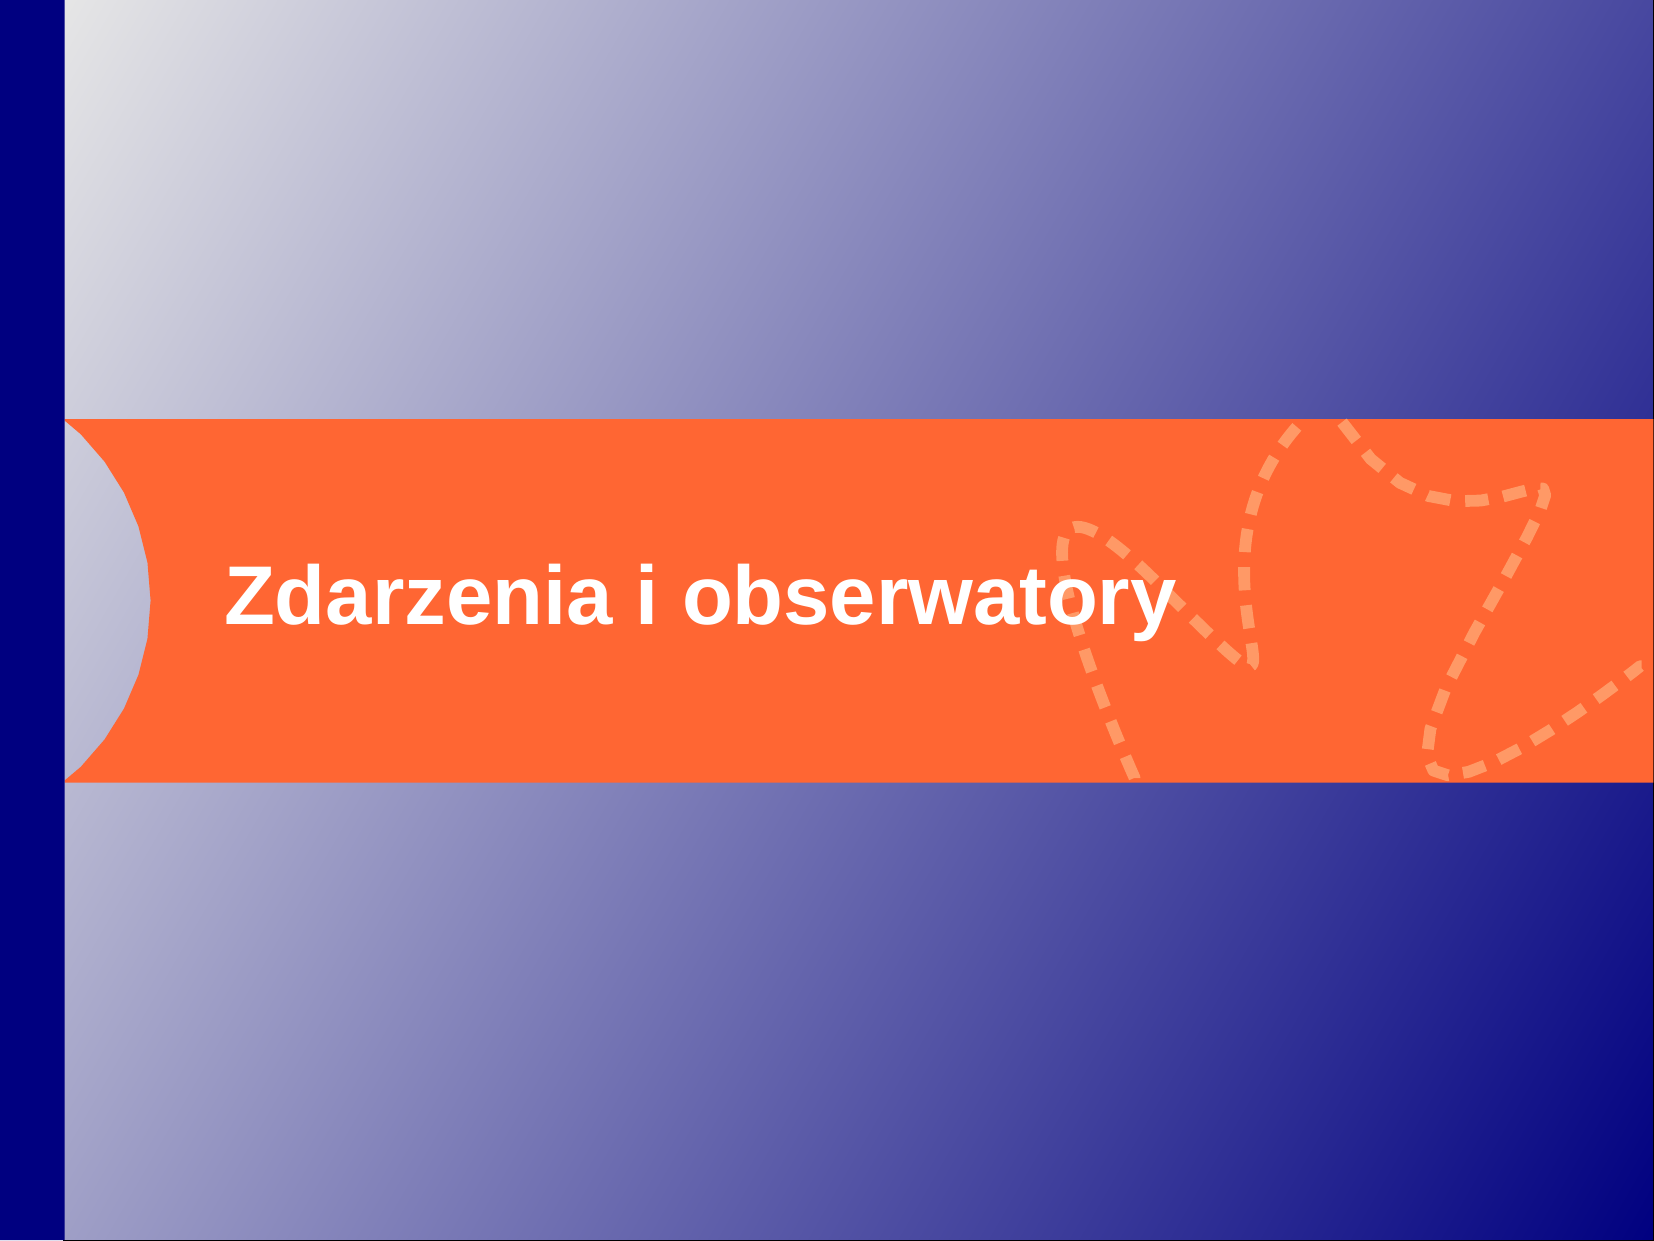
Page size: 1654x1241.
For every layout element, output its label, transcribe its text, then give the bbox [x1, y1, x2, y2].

title Zdarzenia i obserwatory [224, 497, 1431, 704]
